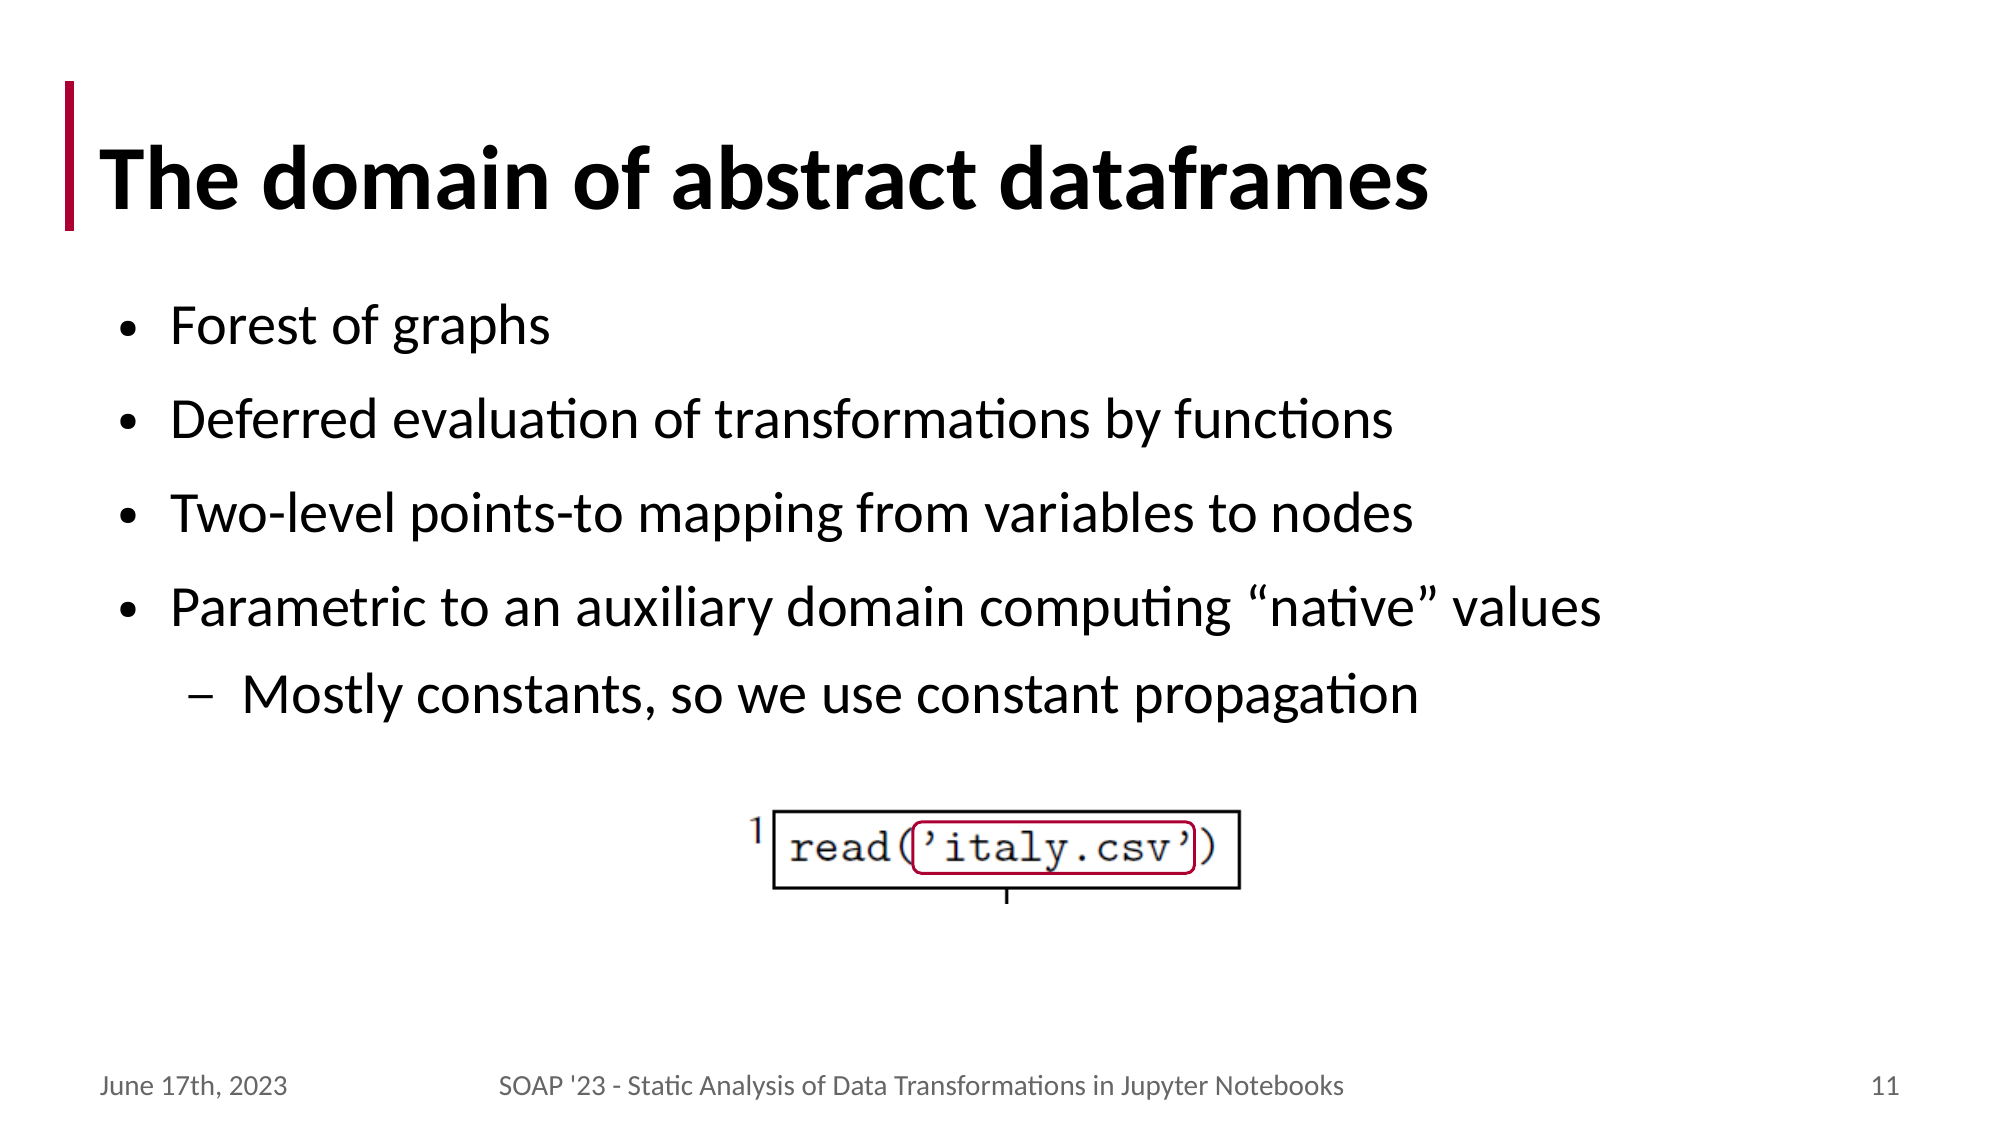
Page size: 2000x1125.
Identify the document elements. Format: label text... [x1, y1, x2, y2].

picture [728, 795, 1269, 904]
title The domain of abstract dataframes [99, 44, 1900, 233]
list Forest of graphs Deferred evaluation of transformations by functions Two-level points-to mapping from variables to nodes Parametric to an auxiliary domain computing “native” values Mostly constants, so we use constant propagation [99, 300, 1900, 1027]
